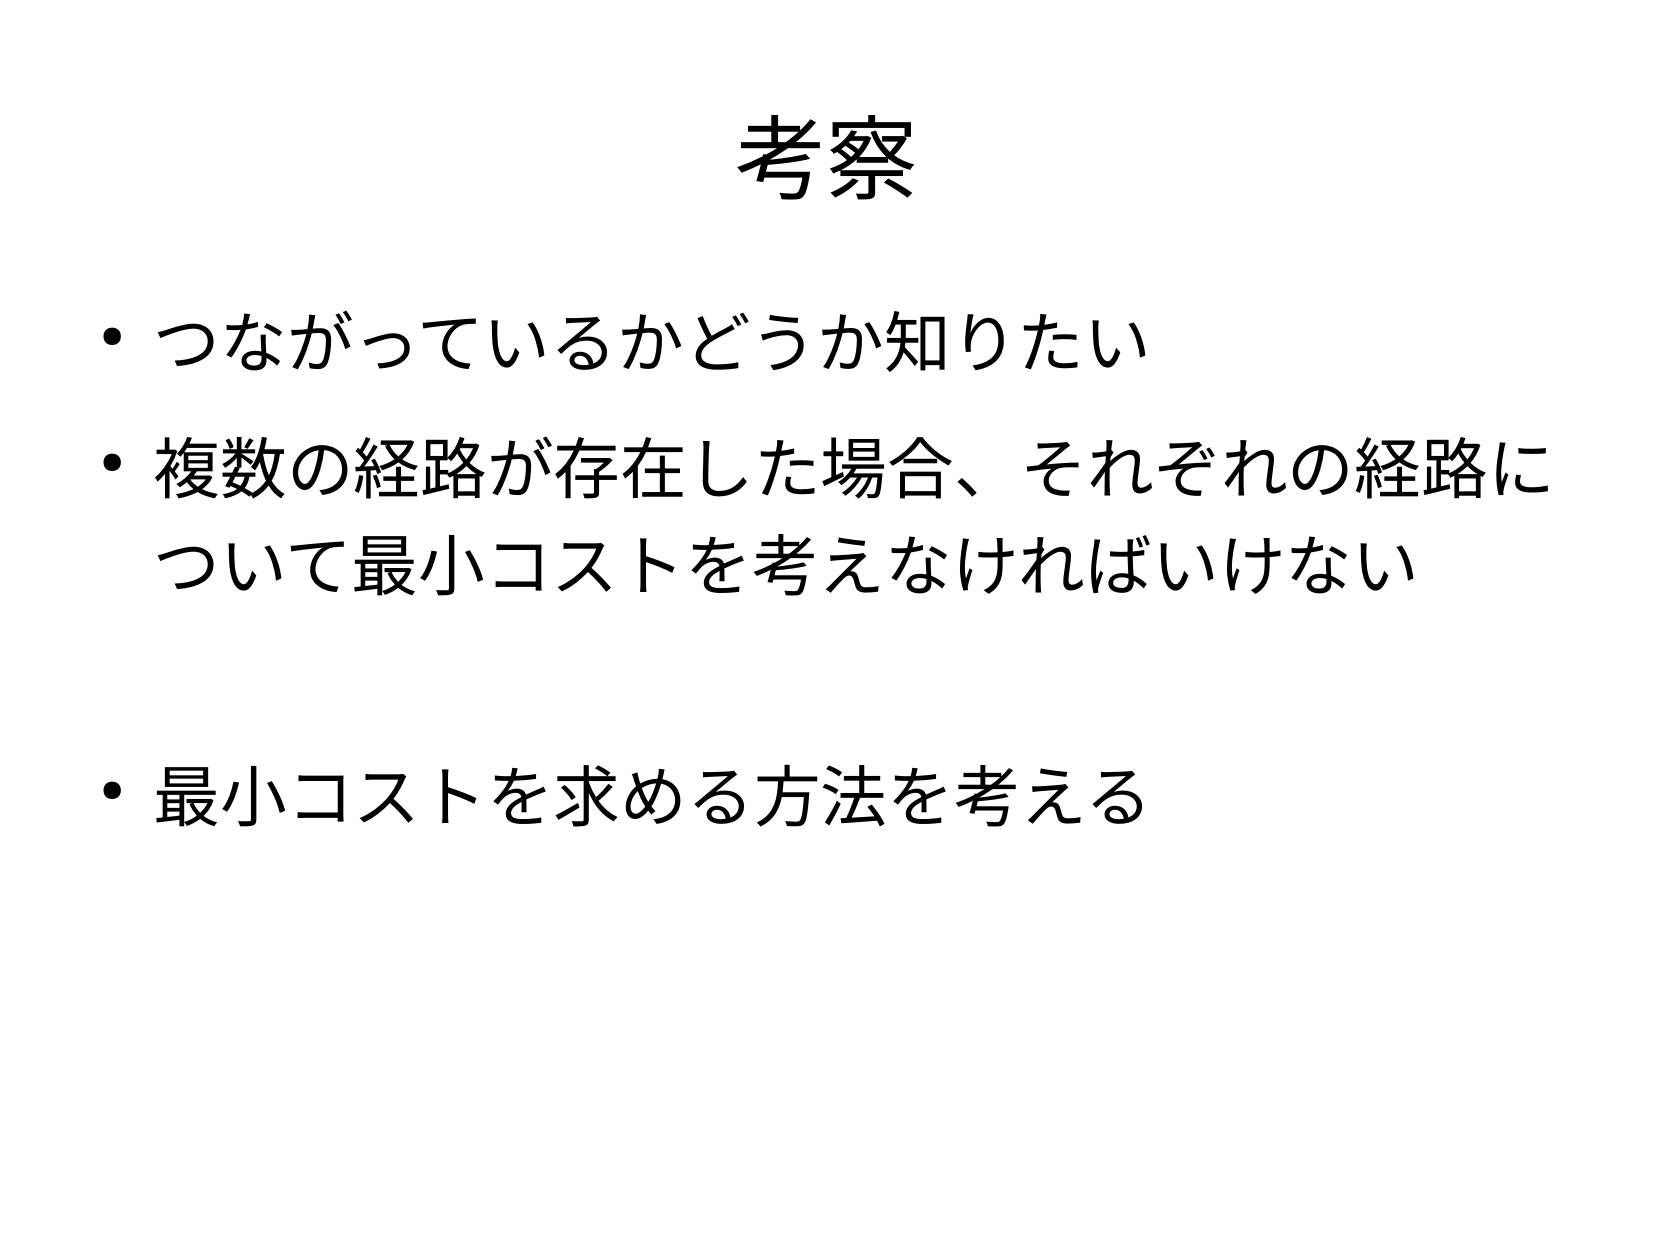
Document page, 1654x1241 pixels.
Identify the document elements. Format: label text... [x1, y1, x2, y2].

list つながっているかどうか知りたい 複数の経路が存在した場合、それぞれの経路について最小コストを考えなければいけない 最小コストを求める方法を考える [82, 290, 1571, 1109]
title 考察 [82, 49, 1571, 257]
